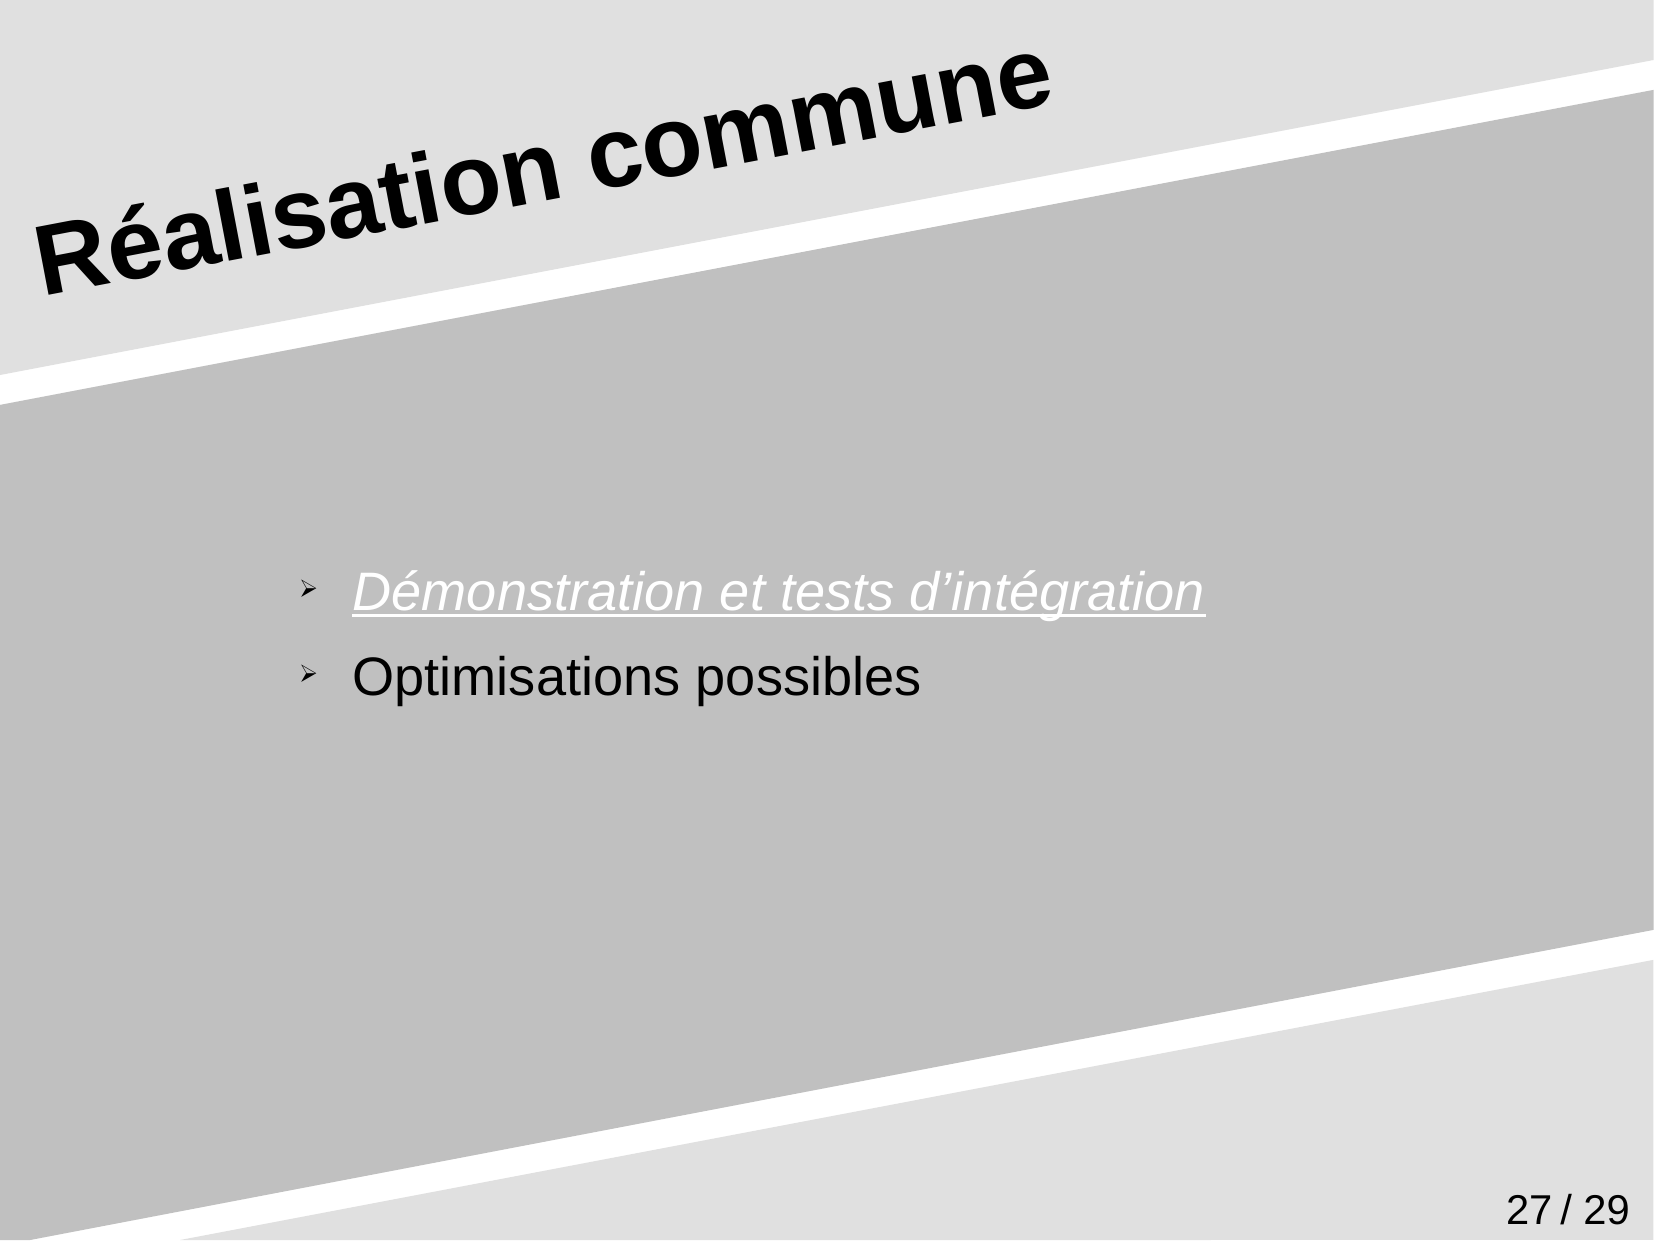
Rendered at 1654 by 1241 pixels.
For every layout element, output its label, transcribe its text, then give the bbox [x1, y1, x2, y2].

list Démonstration et tests d’intégration Optimisations possibles [281, 561, 1580, 1207]
title Réalisation commune [17, 0, 1518, 365]
